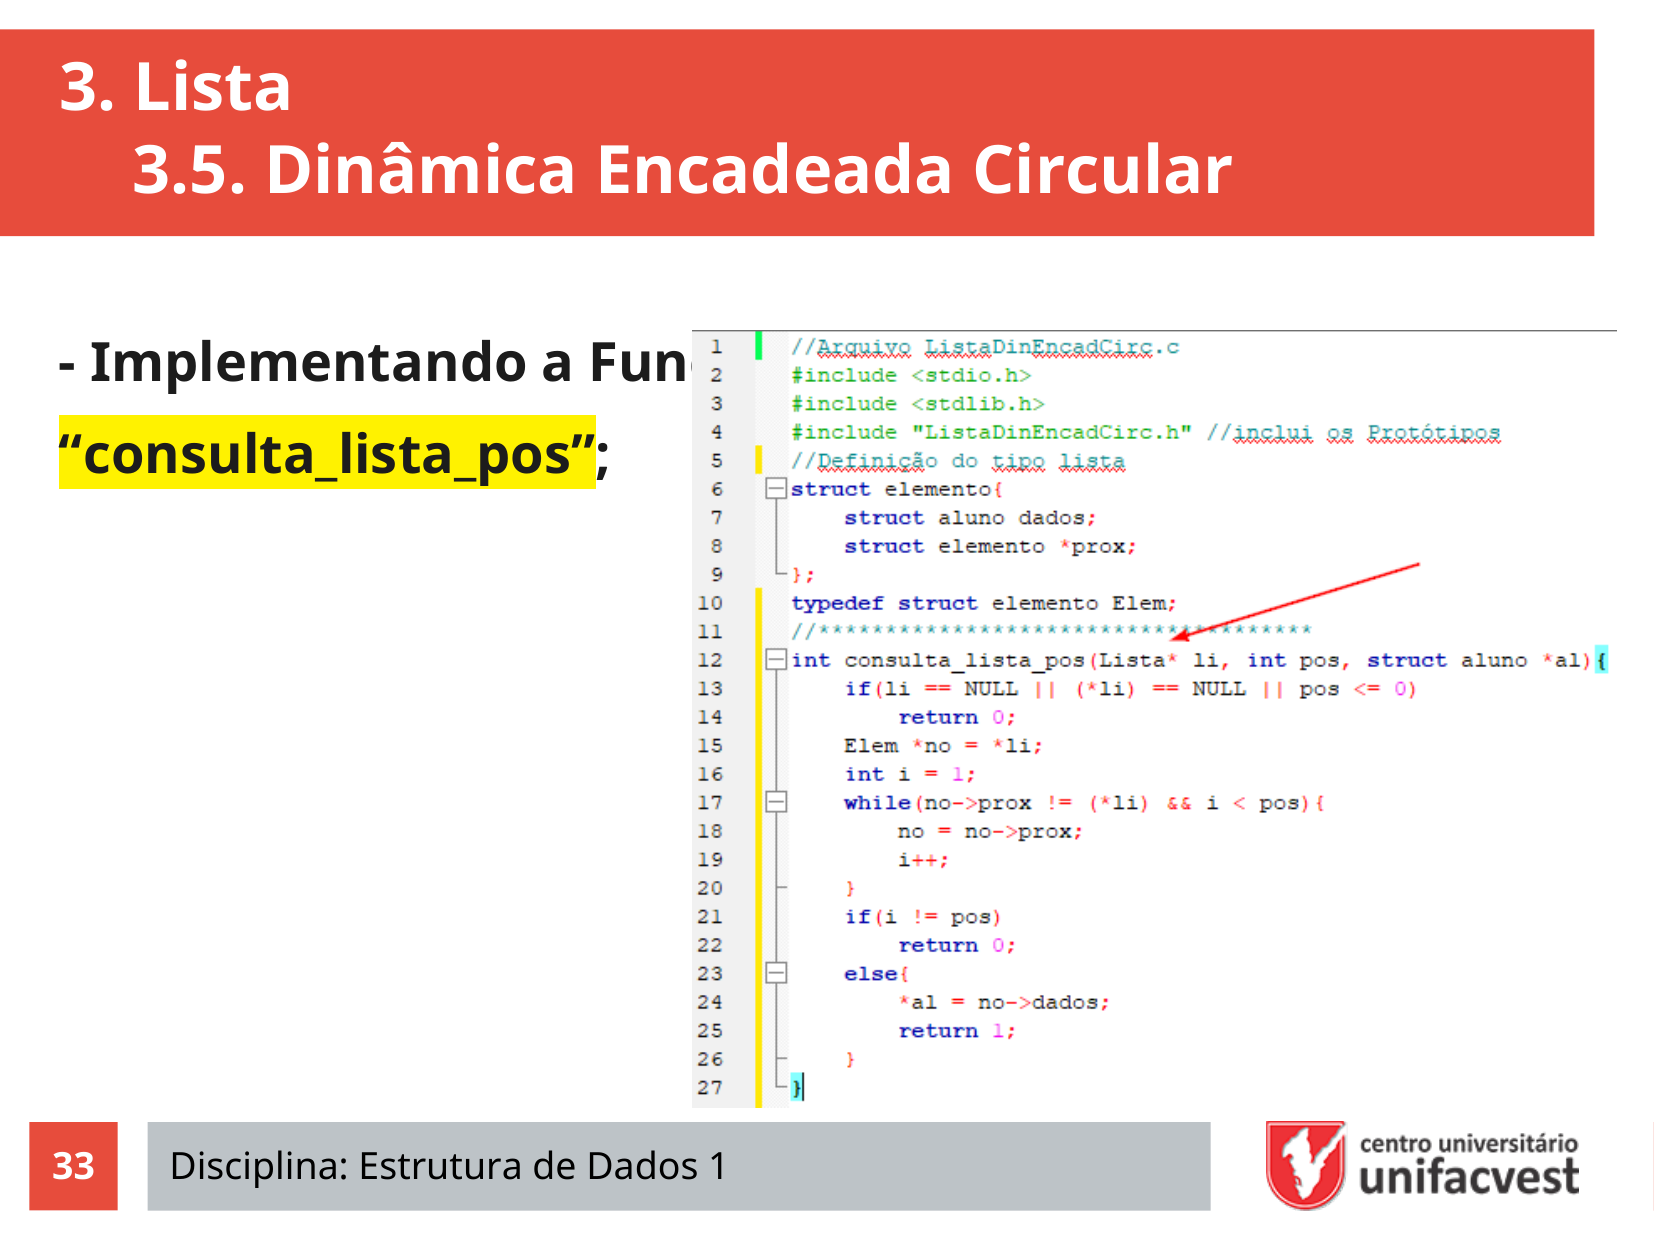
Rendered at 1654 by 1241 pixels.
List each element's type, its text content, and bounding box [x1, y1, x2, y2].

title 3. Lista 3.5. Dinâmica Encadeada Circular [59, 59, 1595, 207]
list - Implementando a Função “consulta_lista_pos”; [59, 324, 1566, 1093]
picture [692, 330, 1617, 1108]
picture [1266, 1121, 1579, 1211]
text_box [1238, 1120, 1654, 1212]
text_box Disciplina: Estrutura de Dados 1 [154, 1132, 1205, 1196]
